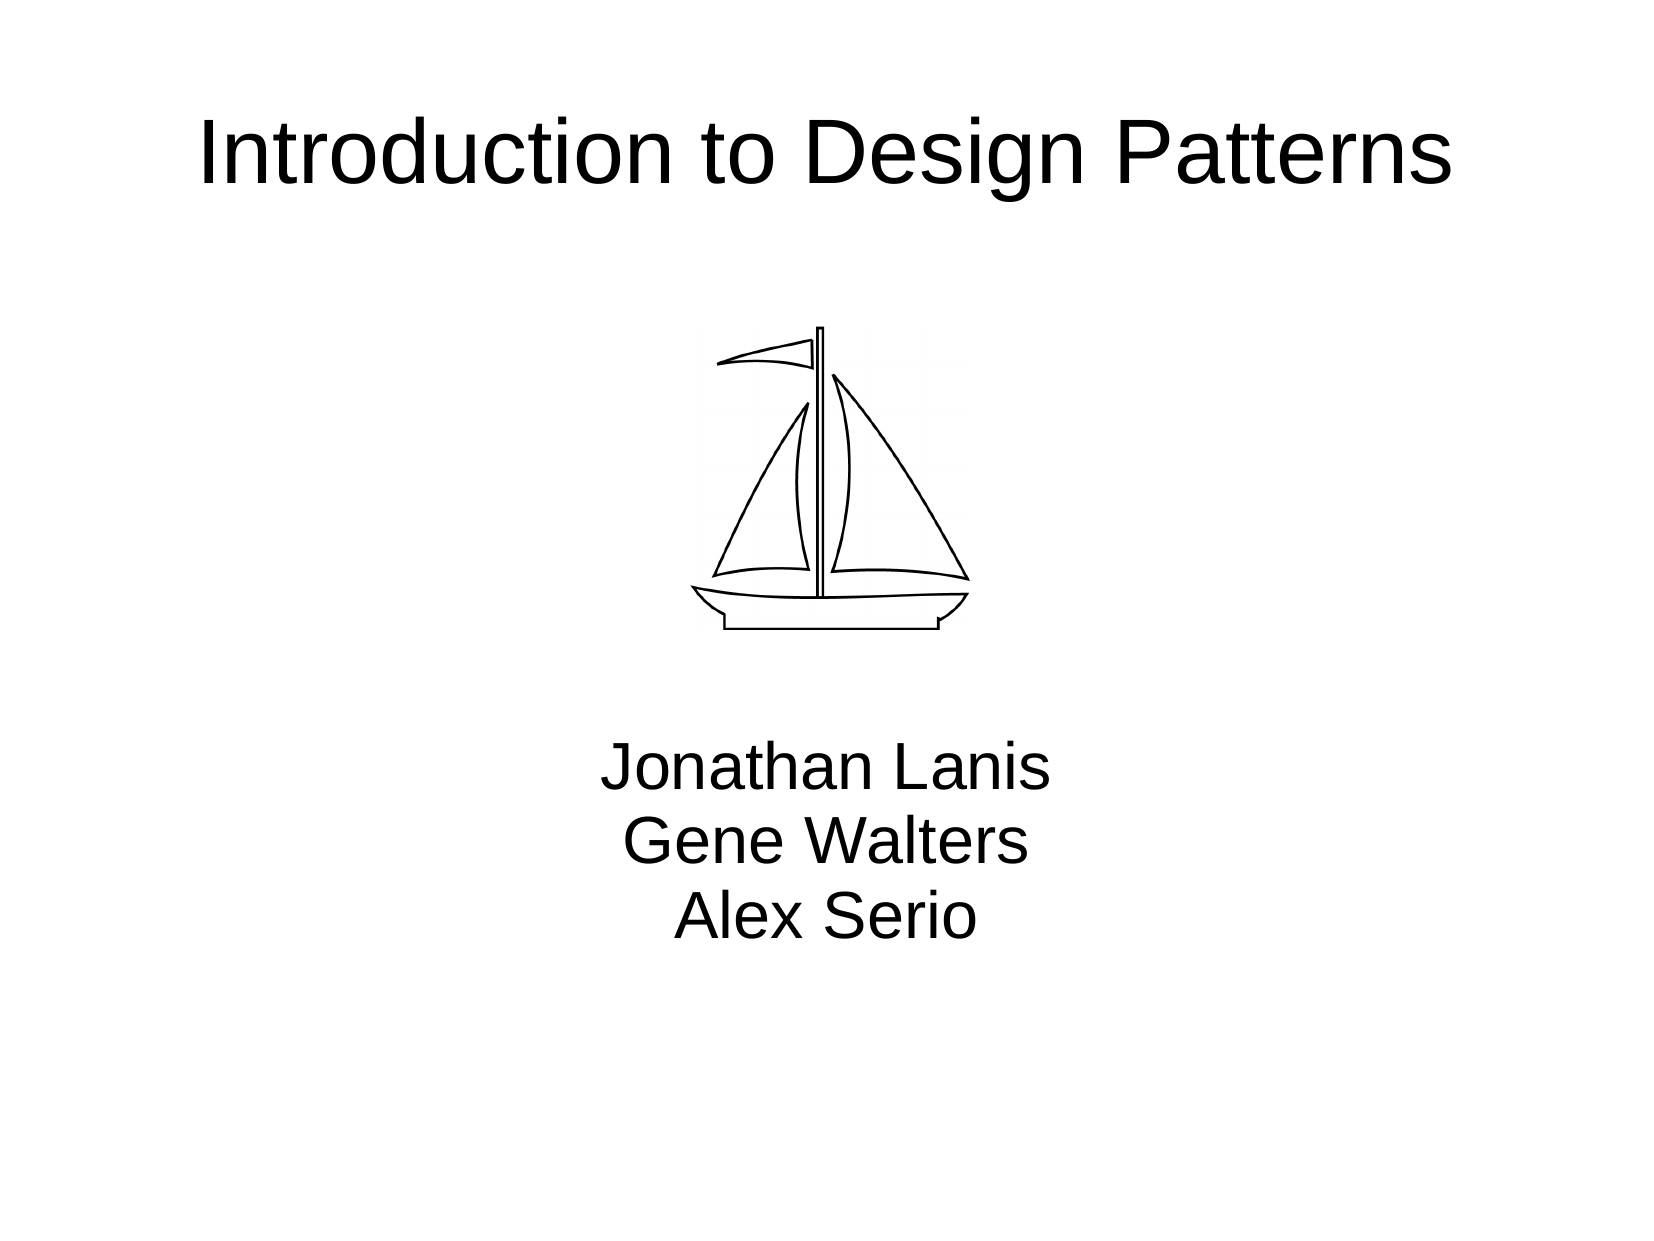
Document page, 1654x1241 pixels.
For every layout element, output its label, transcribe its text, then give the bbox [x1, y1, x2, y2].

text_box Introduction to Design Patterns [82, 56, 1571, 249]
text_box Jonathan Lanis Gene Walters Alex Serio [82, 297, 1571, 1102]
picture [690, 326, 970, 630]
